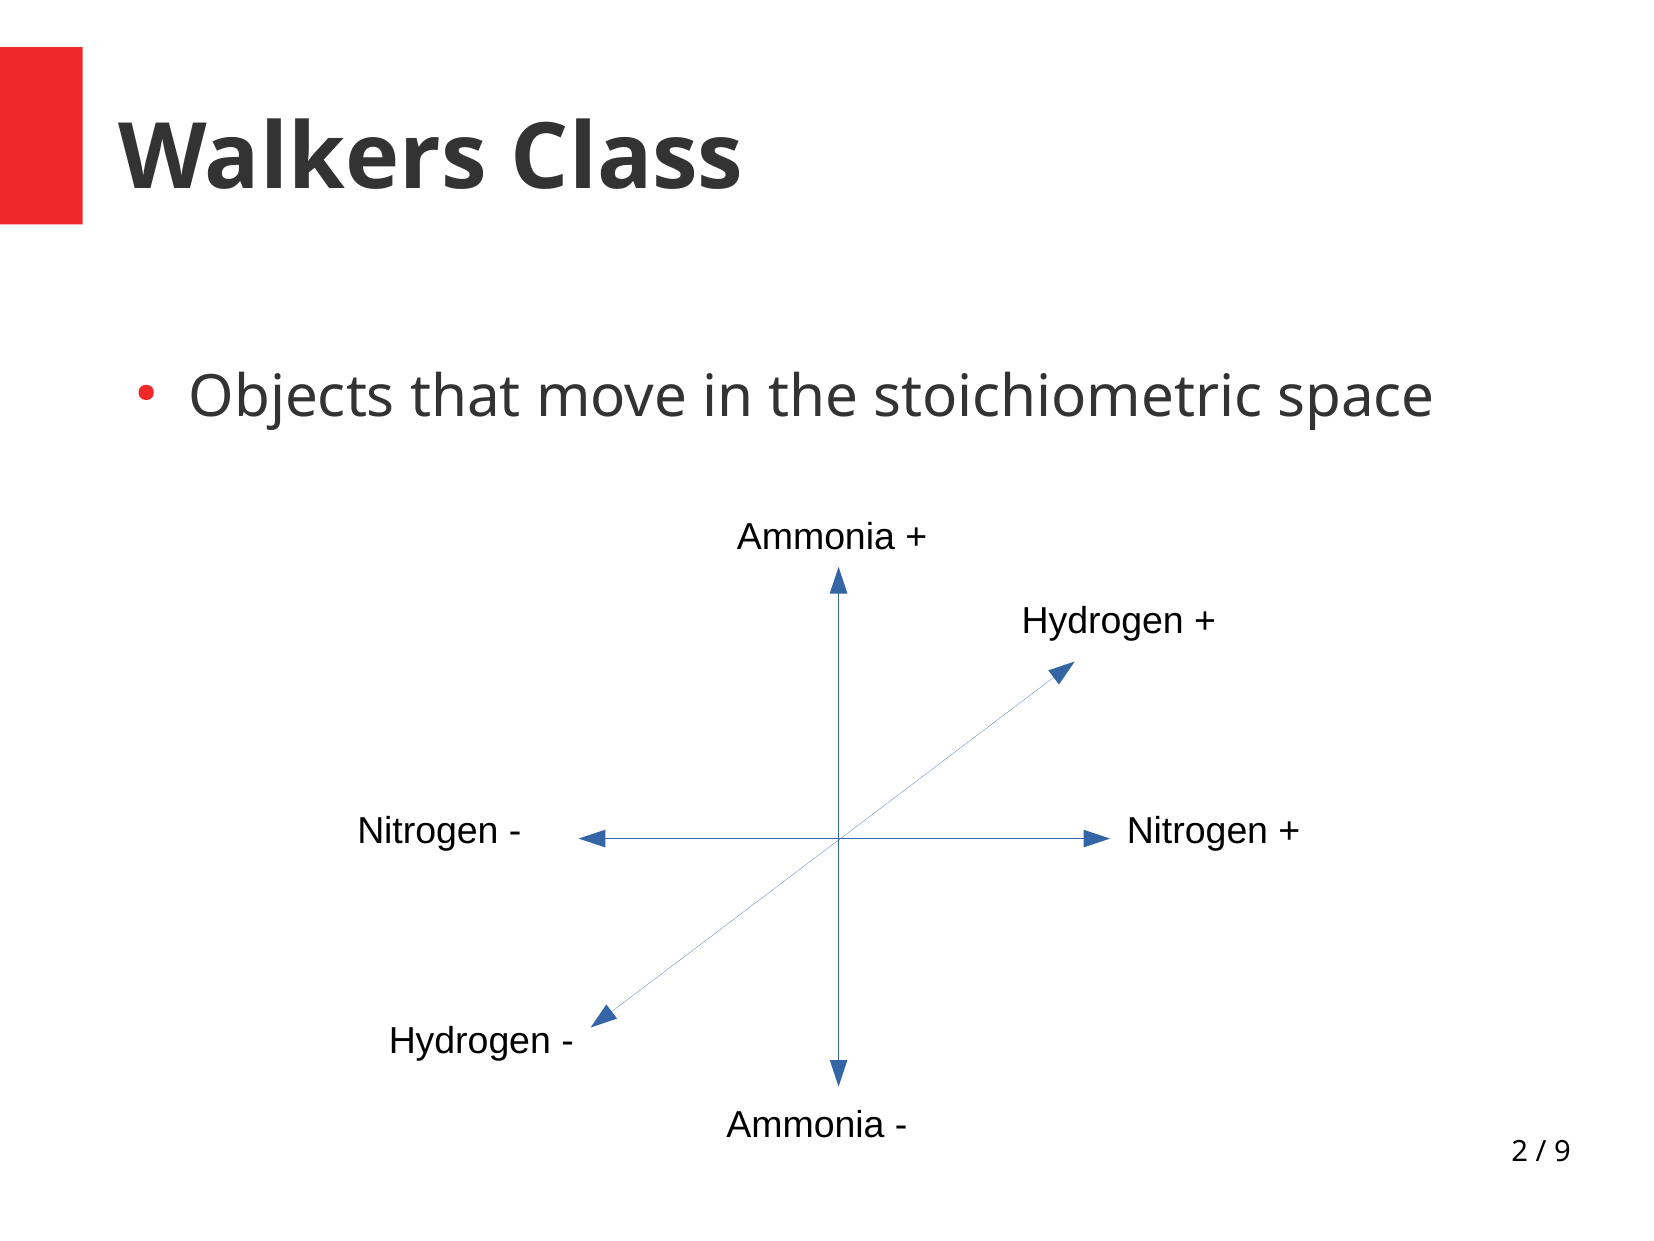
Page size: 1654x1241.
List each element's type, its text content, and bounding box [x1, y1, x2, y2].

text_box Ammonia + Hydrogen + Nitrogen - Nitrogen + Hydrogen - Ammonia - [342, 507, 1347, 1153]
title Walkers Class [118, 49, 1571, 257]
list Objects that move in the stoichiometric space [118, 354, 1536, 461]
